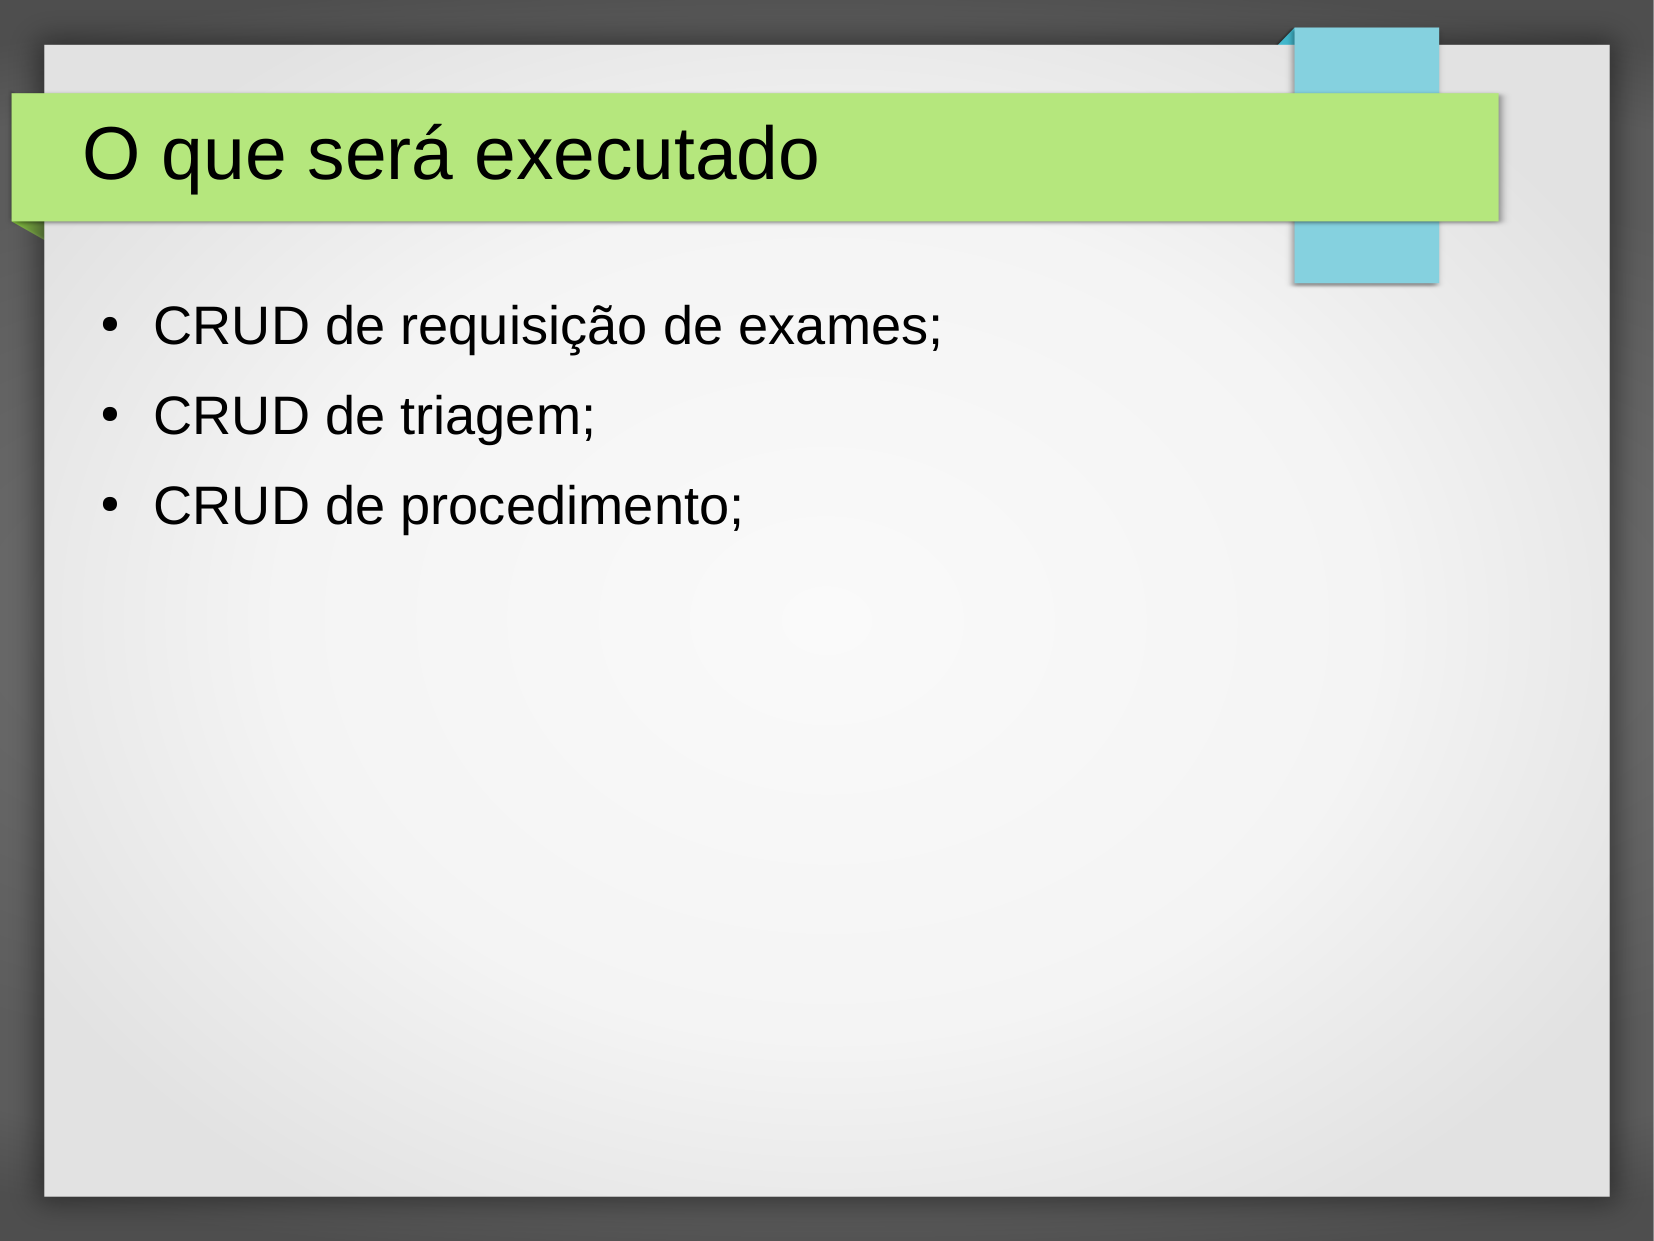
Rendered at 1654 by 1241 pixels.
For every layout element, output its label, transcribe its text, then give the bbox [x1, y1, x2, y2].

list CRUD de requisição de exames; CRUD de triagem; CRUD de procedimento; [82, 295, 1571, 1015]
title O que será executado [82, 94, 1264, 213]
picture [0, 0, 1654, 1241]
